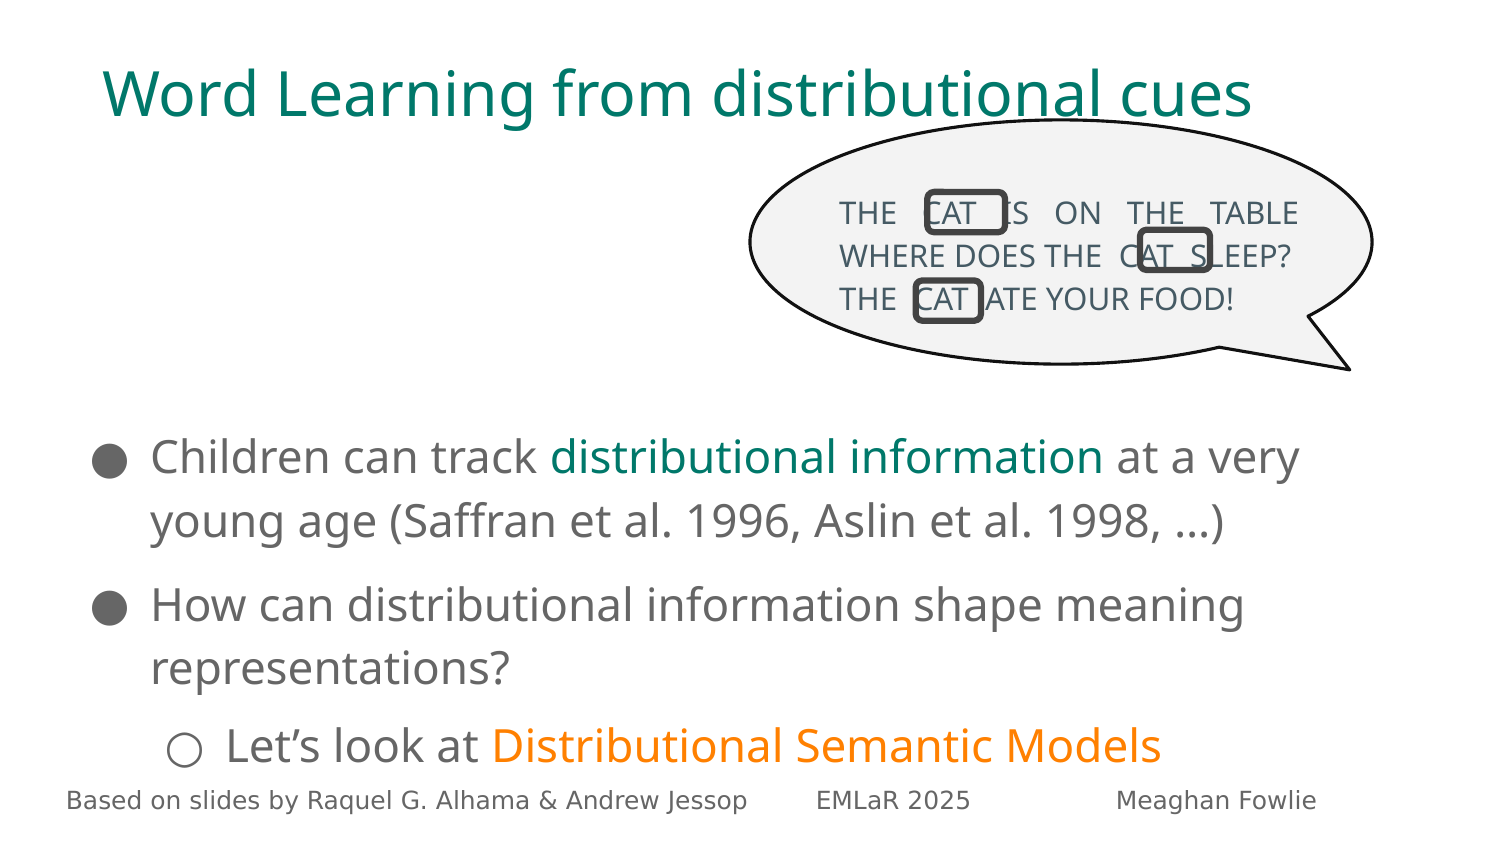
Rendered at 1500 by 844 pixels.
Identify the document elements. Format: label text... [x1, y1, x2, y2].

list Children can track distributional information at a very young age (Saffran et al. 1996, Aslin et al. 1998, …) How can distributional information shape meaning representations? Let’s look at Distributional Semantic Models [75, 420, 1352, 797]
text_box Word Learning from distributional cues [90, 49, 1422, 180]
text_box THE CAT IS ON THE TABLE WHERE DOES THE CAT SLEEP? THE CAT ATE YOUR FOOD! [919, 284, 977, 314]
text_box [749, 180, 1350, 370]
text_box THE CAT IS ON THE TABLE WHERE DOES THE CAT SLEEP? THE CAT ATE YOUR FOOD! [824, 172, 1373, 314]
